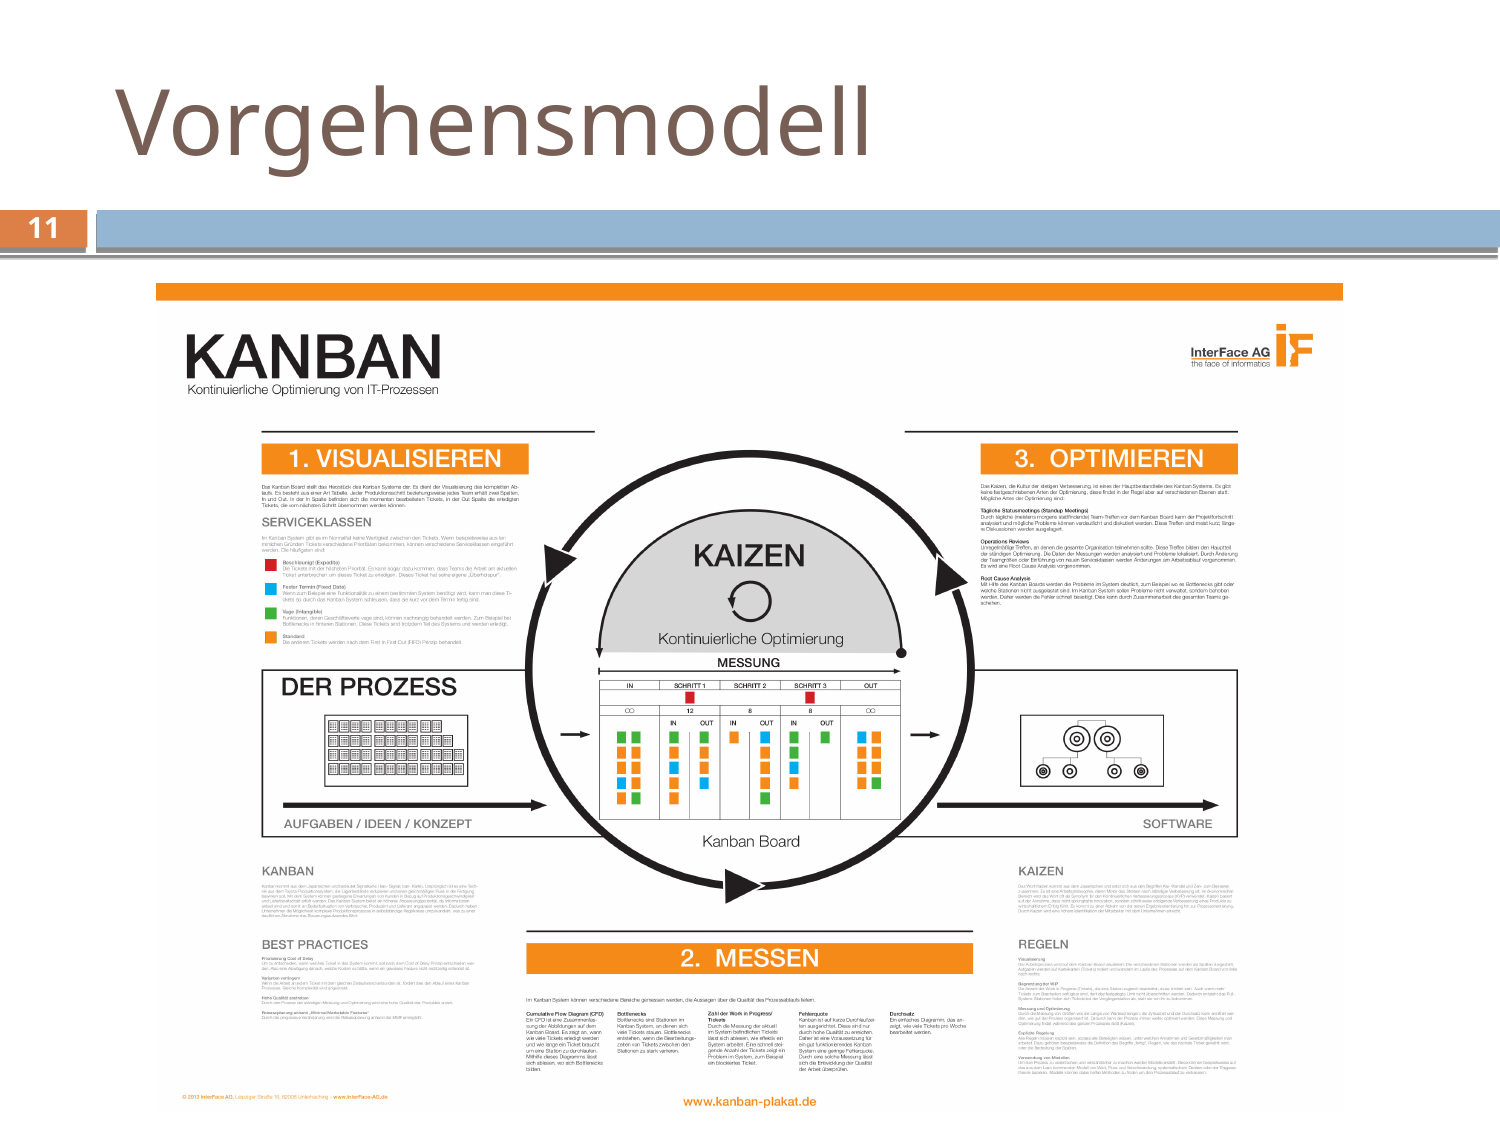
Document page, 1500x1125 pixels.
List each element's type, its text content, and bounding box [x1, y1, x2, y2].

picture [156, 283, 1343, 1111]
title Vorgehensmodell [100, 37, 1438, 200]
